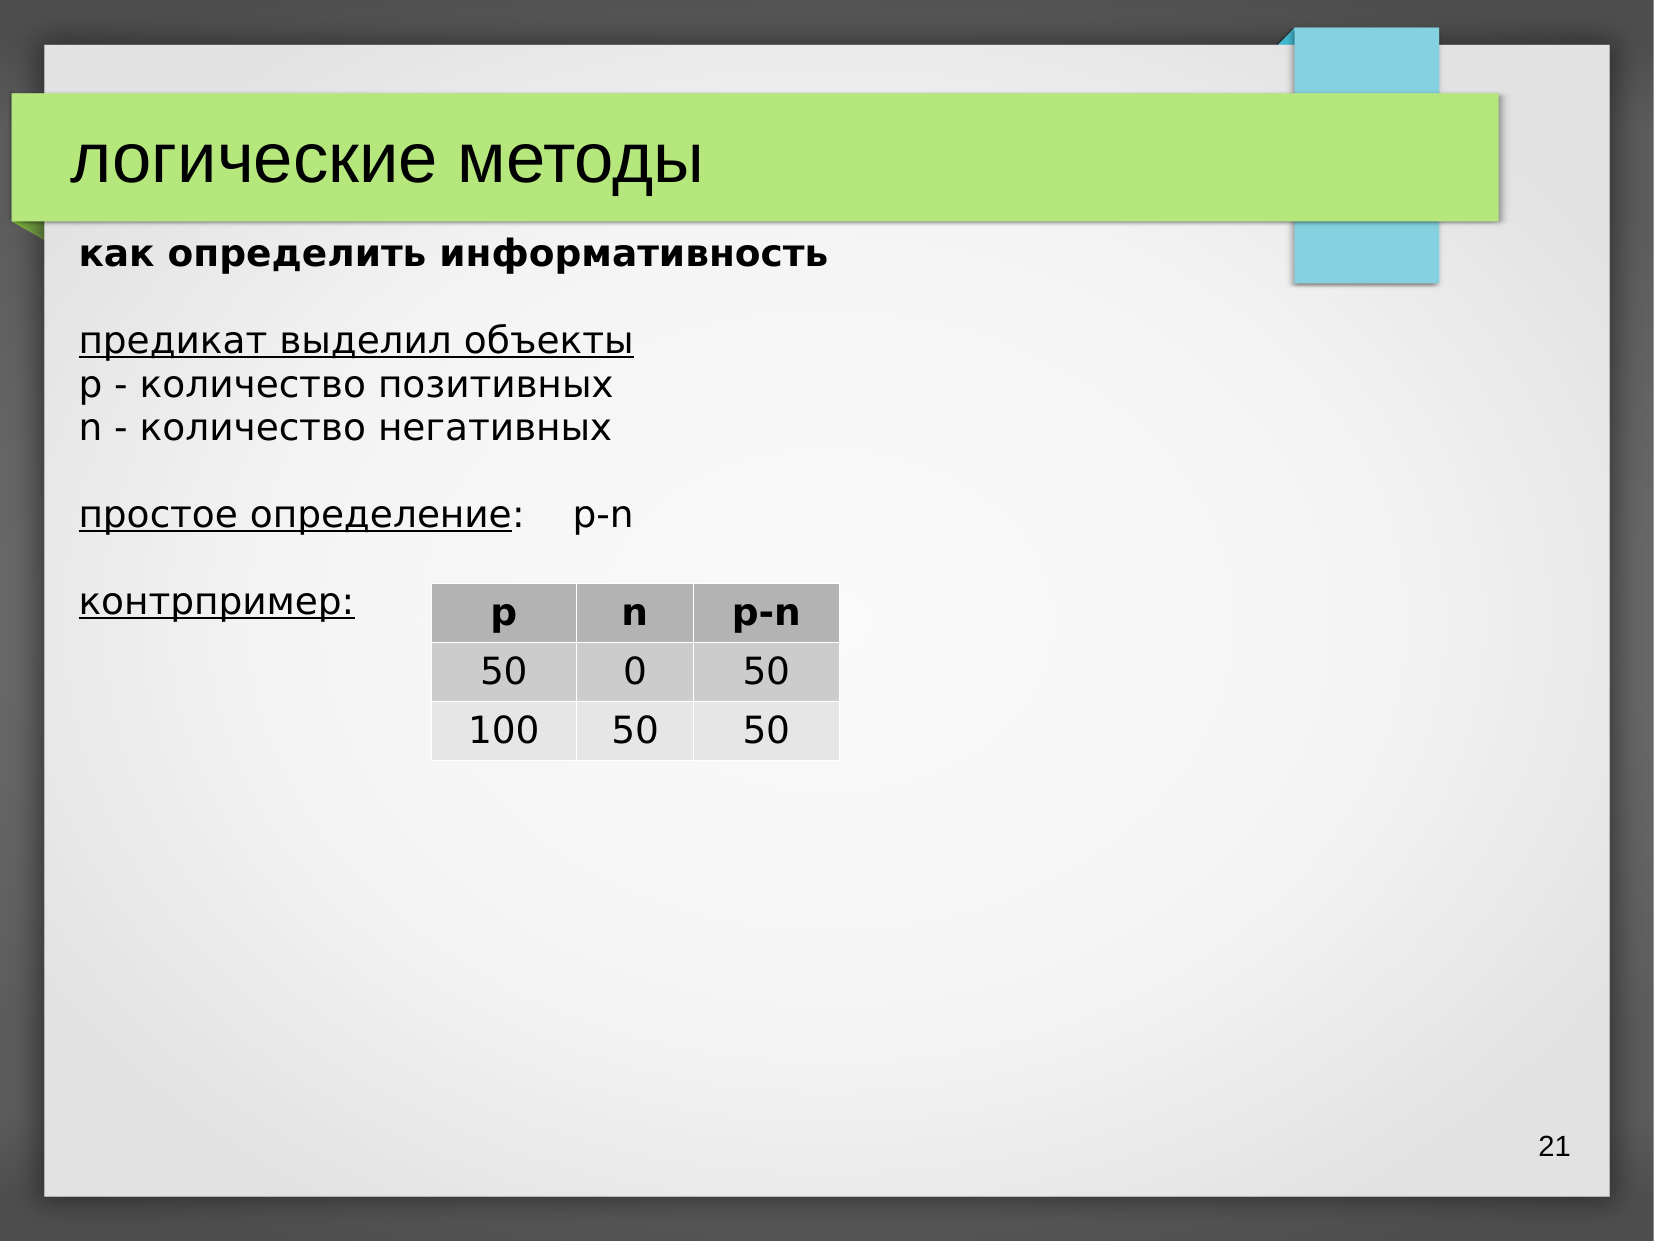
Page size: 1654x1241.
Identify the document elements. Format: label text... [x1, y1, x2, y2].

table_header p-n [694, 584, 839, 642]
table_cell 50 [694, 702, 839, 760]
text_box как определить информативность предикат выделил объекты p - количество позитивных n - количество негативных простое определение: p-n контрпример: [63, 224, 875, 632]
table_cell 100 [432, 702, 576, 760]
table_header p [432, 584, 576, 642]
table_cell 50 [432, 643, 576, 701]
table_header n [577, 584, 693, 642]
table_cell 0 [577, 643, 693, 701]
table_cell 50 [694, 643, 839, 701]
title логические методы [70, 118, 1205, 199]
table_cell 50 [577, 702, 693, 760]
picture [0, 0, 1654, 1241]
